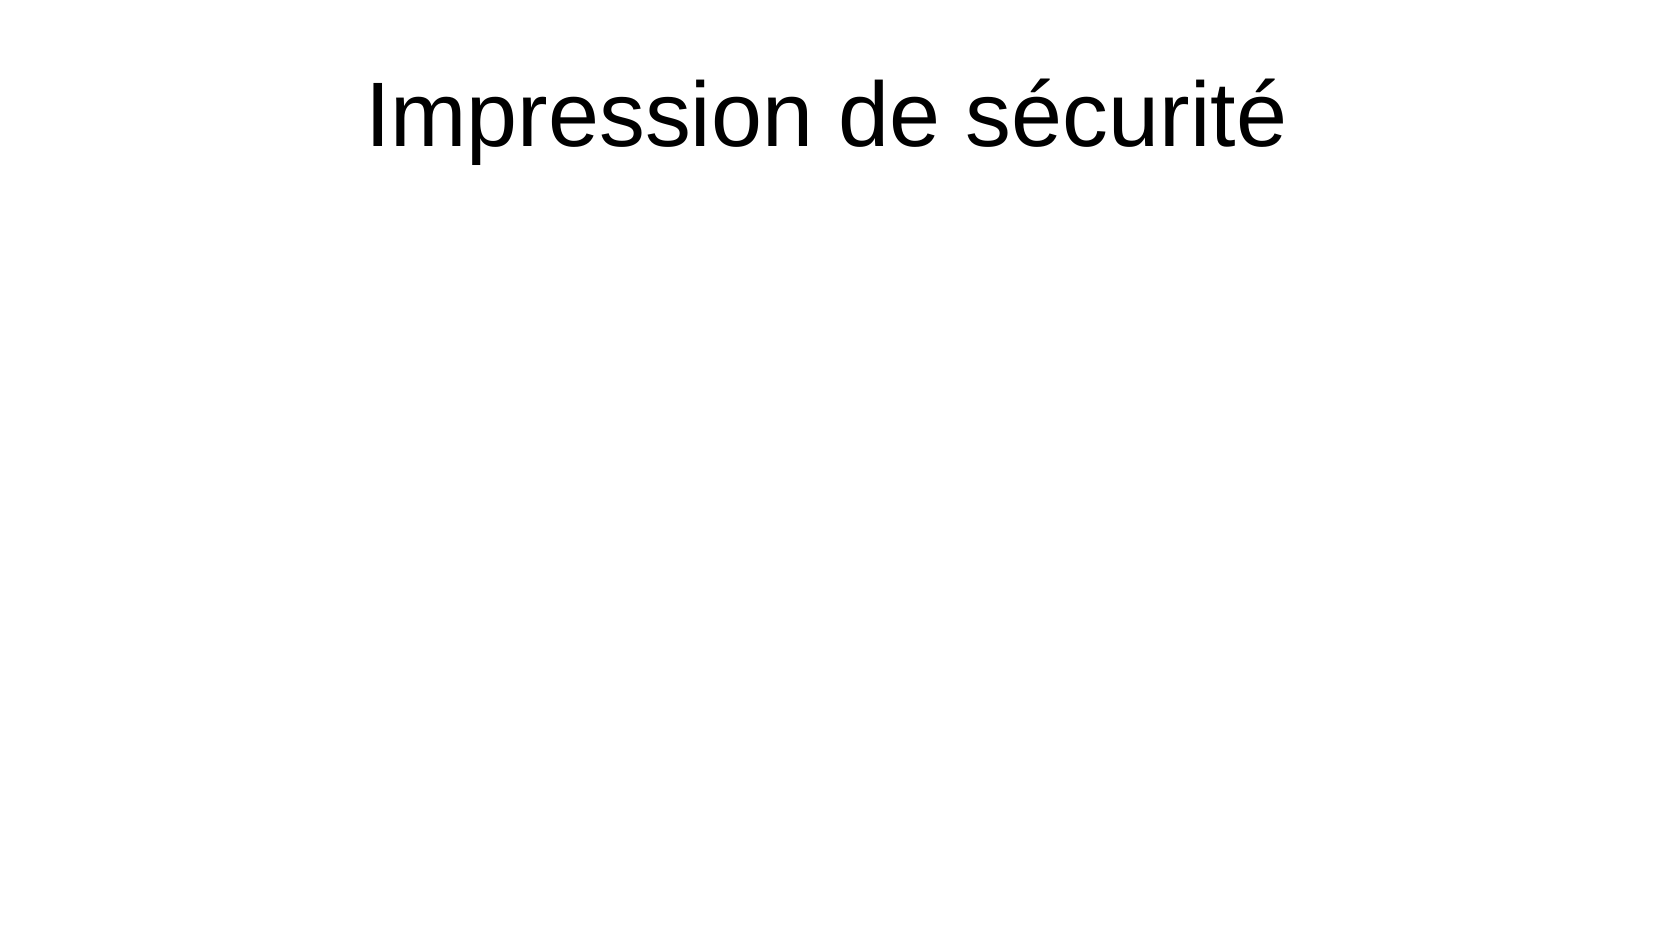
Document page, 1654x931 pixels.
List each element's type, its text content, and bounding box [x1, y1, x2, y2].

title Impression de sécurité [82, 37, 1571, 193]
